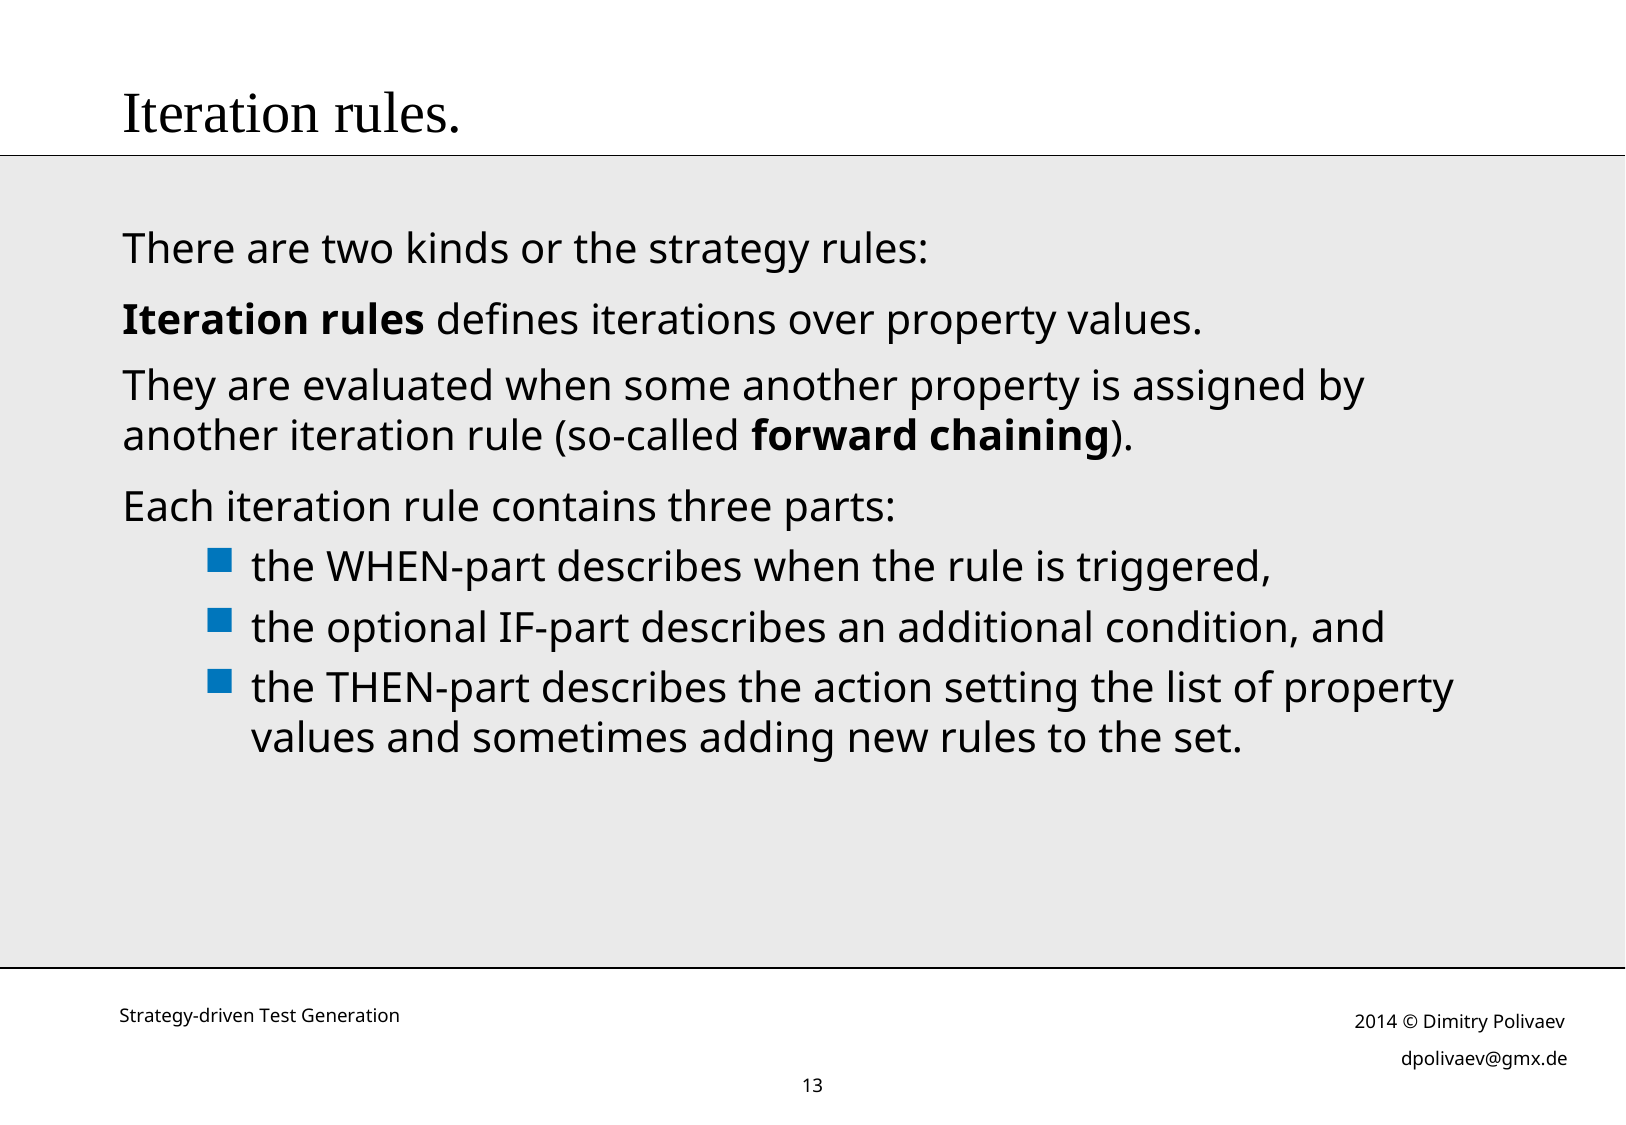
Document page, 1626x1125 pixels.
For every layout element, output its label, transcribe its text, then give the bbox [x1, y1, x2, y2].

list There are two kinds or the strategy rules: Iteration rules defines iterations over property values. They are evaluated when some another property is assigned by another iteration rule (so-called forward chaining). Each iteration rule contains three parts: the WHEN-part describes when the rule is triggered, the optional IF-part describes an additional condition, and the THEN-part describes the action setting the list of property values and sometimes adding new rules to the set. [122, 222, 1501, 922]
title Iteration rules. [122, 70, 1501, 145]
